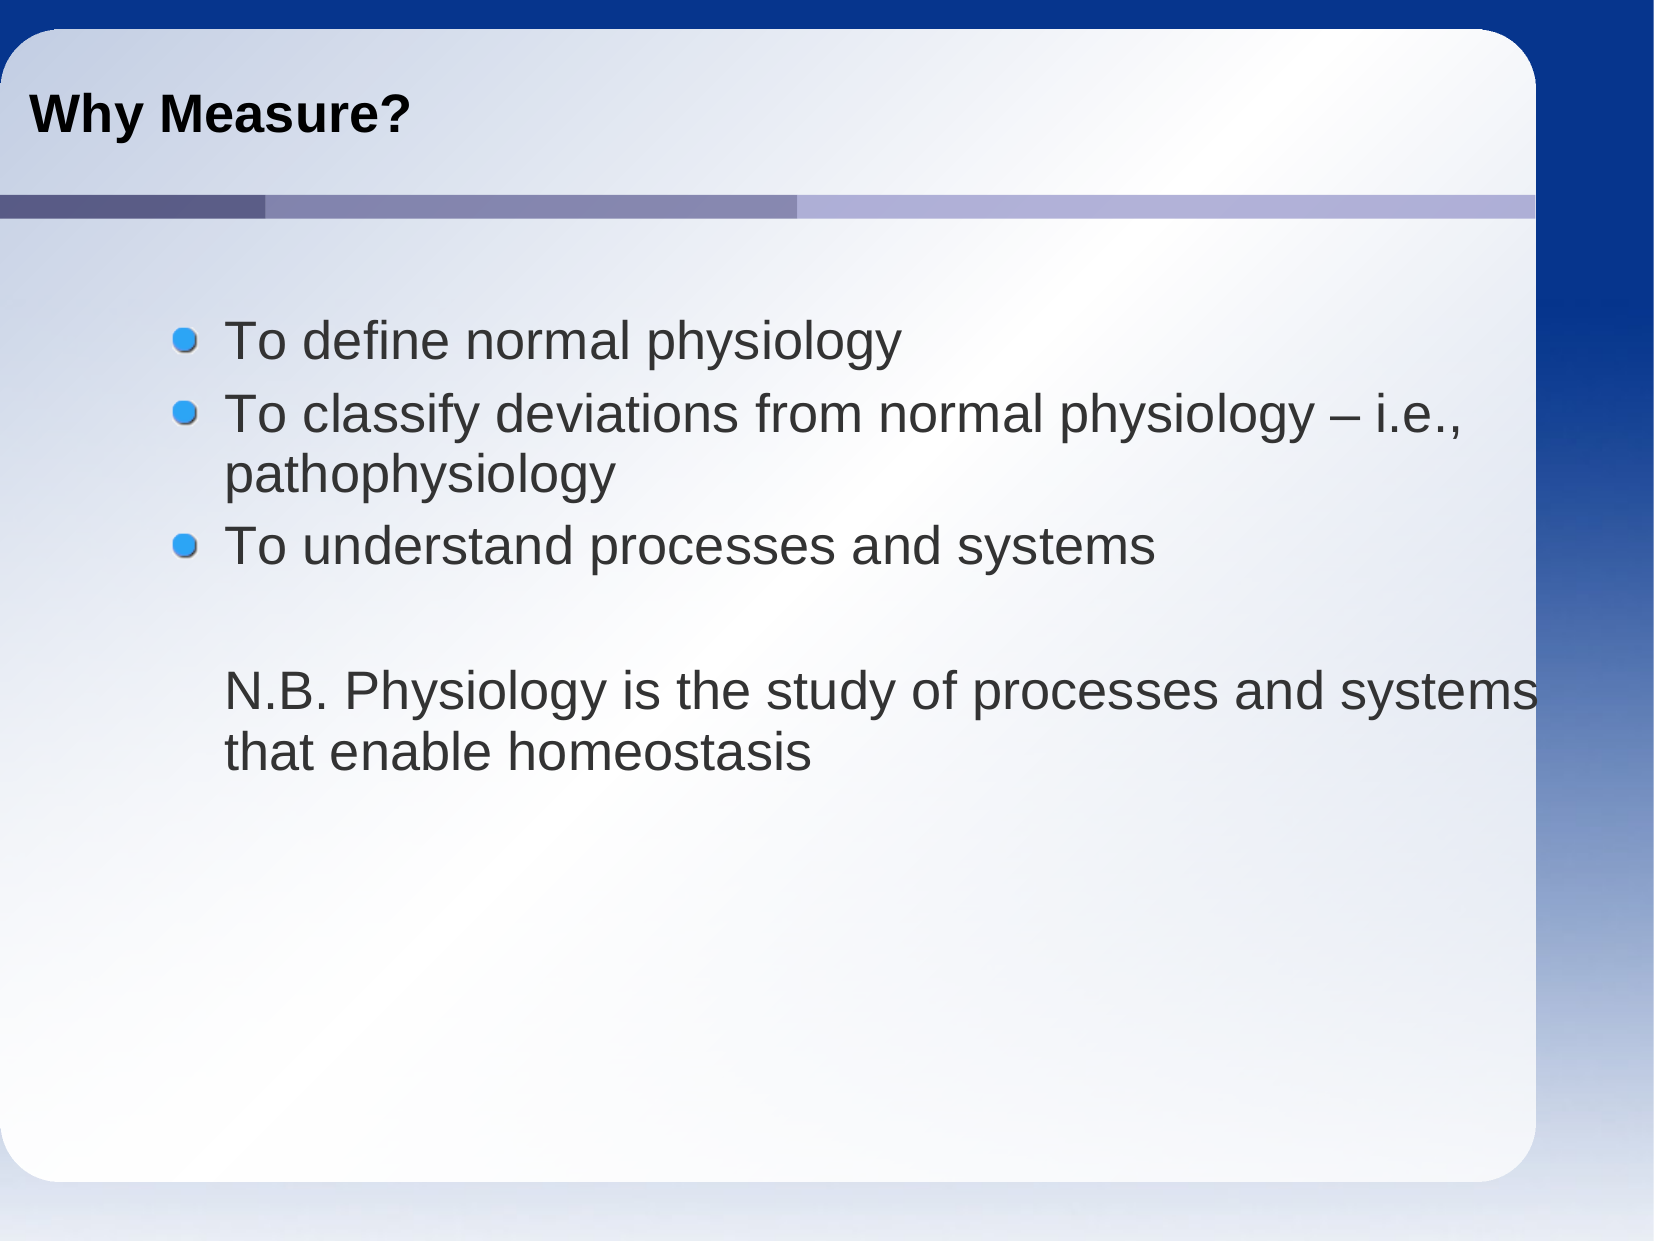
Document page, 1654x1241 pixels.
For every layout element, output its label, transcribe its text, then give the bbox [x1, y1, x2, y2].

list To define normal physiology To classify deviations from normal physiology – i.e., pathophysiology To understand processes and systems N.B. Physiology is the study of processes and systems that enable homeostasis [82, 310, 1571, 1031]
picture [0, 0, 1654, 1241]
title Why Measure? [29, 49, 1506, 178]
